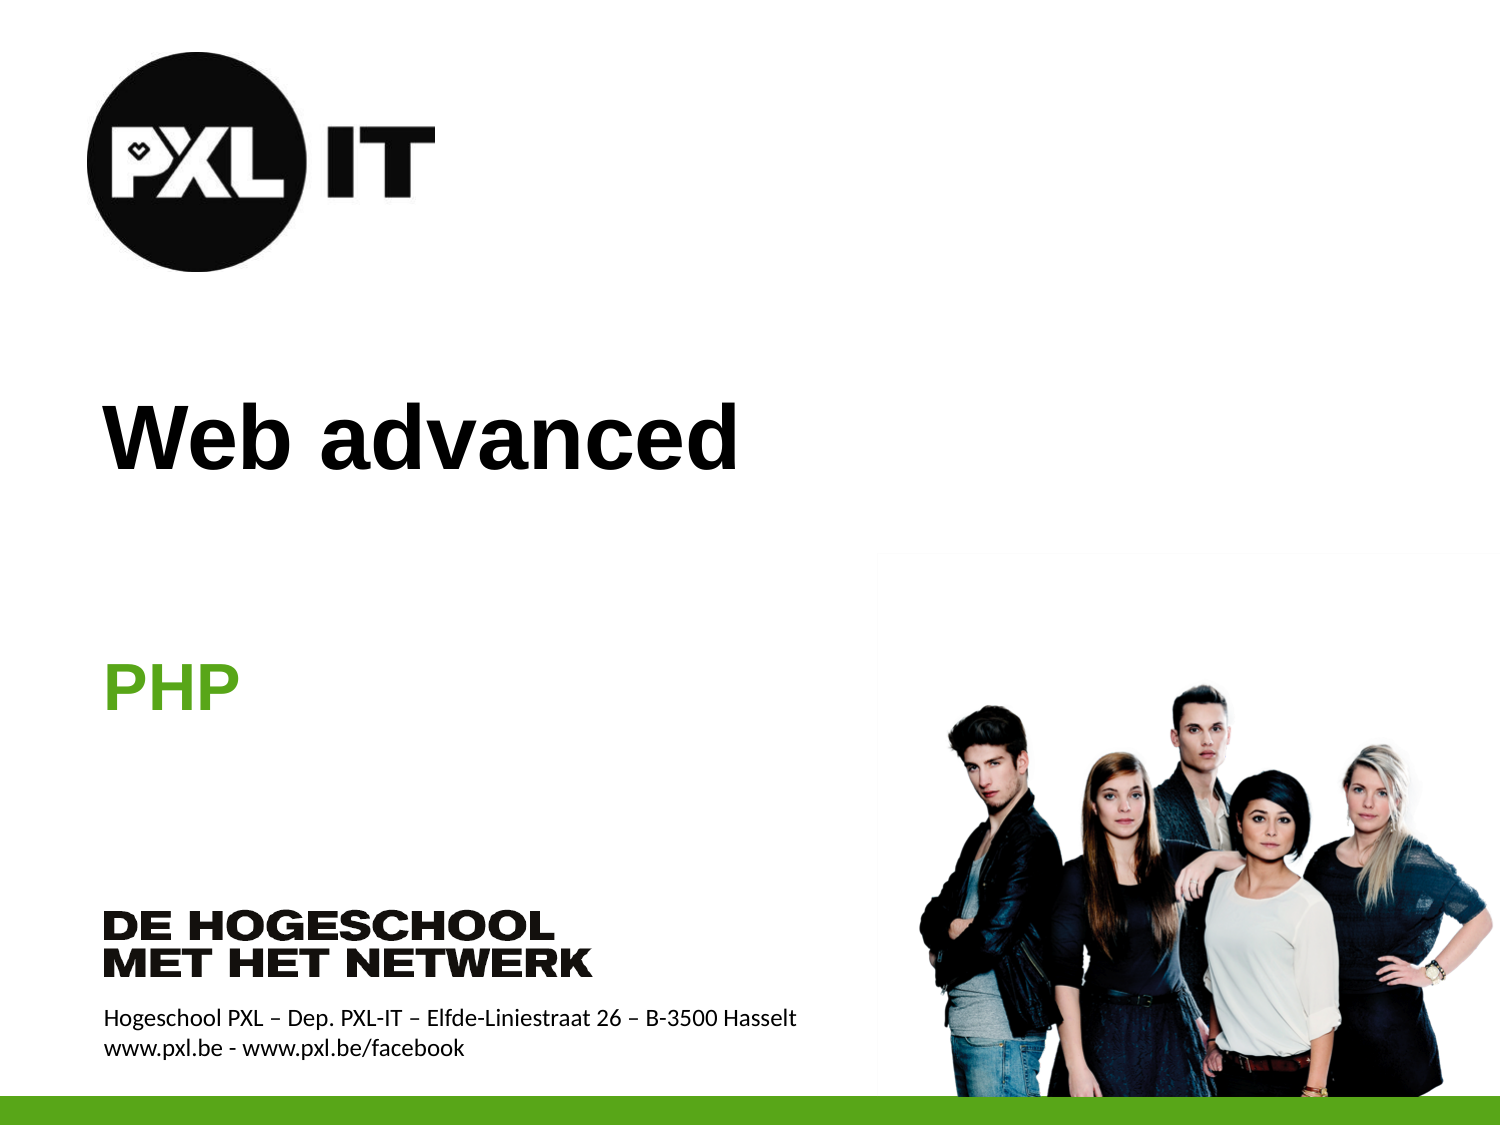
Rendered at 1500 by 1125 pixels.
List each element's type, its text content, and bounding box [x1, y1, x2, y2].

picture [104, 909, 593, 977]
text_box Web advanced [87, 312, 1363, 554]
picture [877, 553, 1500, 1097]
text_box PHP [89, 635, 878, 823]
picture [87, 52, 435, 272]
